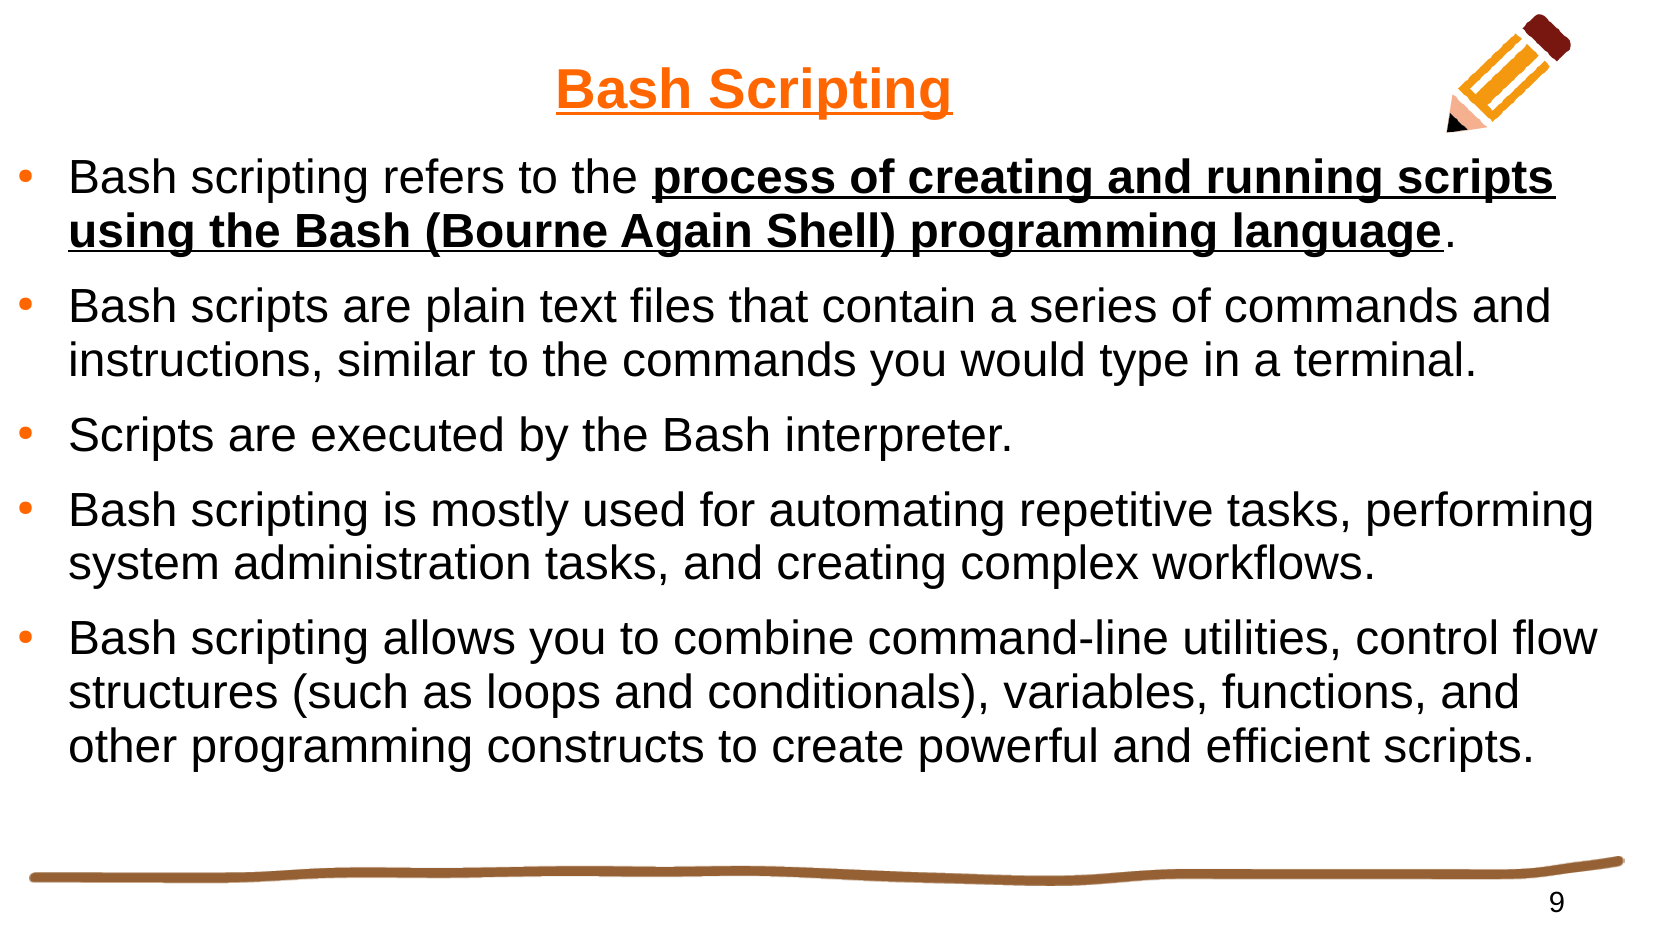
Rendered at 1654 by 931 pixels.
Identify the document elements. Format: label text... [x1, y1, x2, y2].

picture [29, 856, 1625, 886]
list Bash scripting refers to the process of creating and running scripts using the Bash (Bourne Again Shell) programming language. Bash scripts are plain text files that contain a series of commands and instructions, similar to the commands you would type in a terminal. Scripts are executed by the Bash interpreter. Bash scripting is mostly used for automating repetitive tasks, performing system administration tasks, and creating complex workflows. Bash scripting allows you to combine command-line utilities, control flow structures (such as loops and conditionals), variables, functions, and other programming constructs to create powerful and efficient scripts. [0, 150, 1613, 857]
picture [1446, 14, 1571, 133]
title Bash Scripting [75, 37, 1434, 141]
